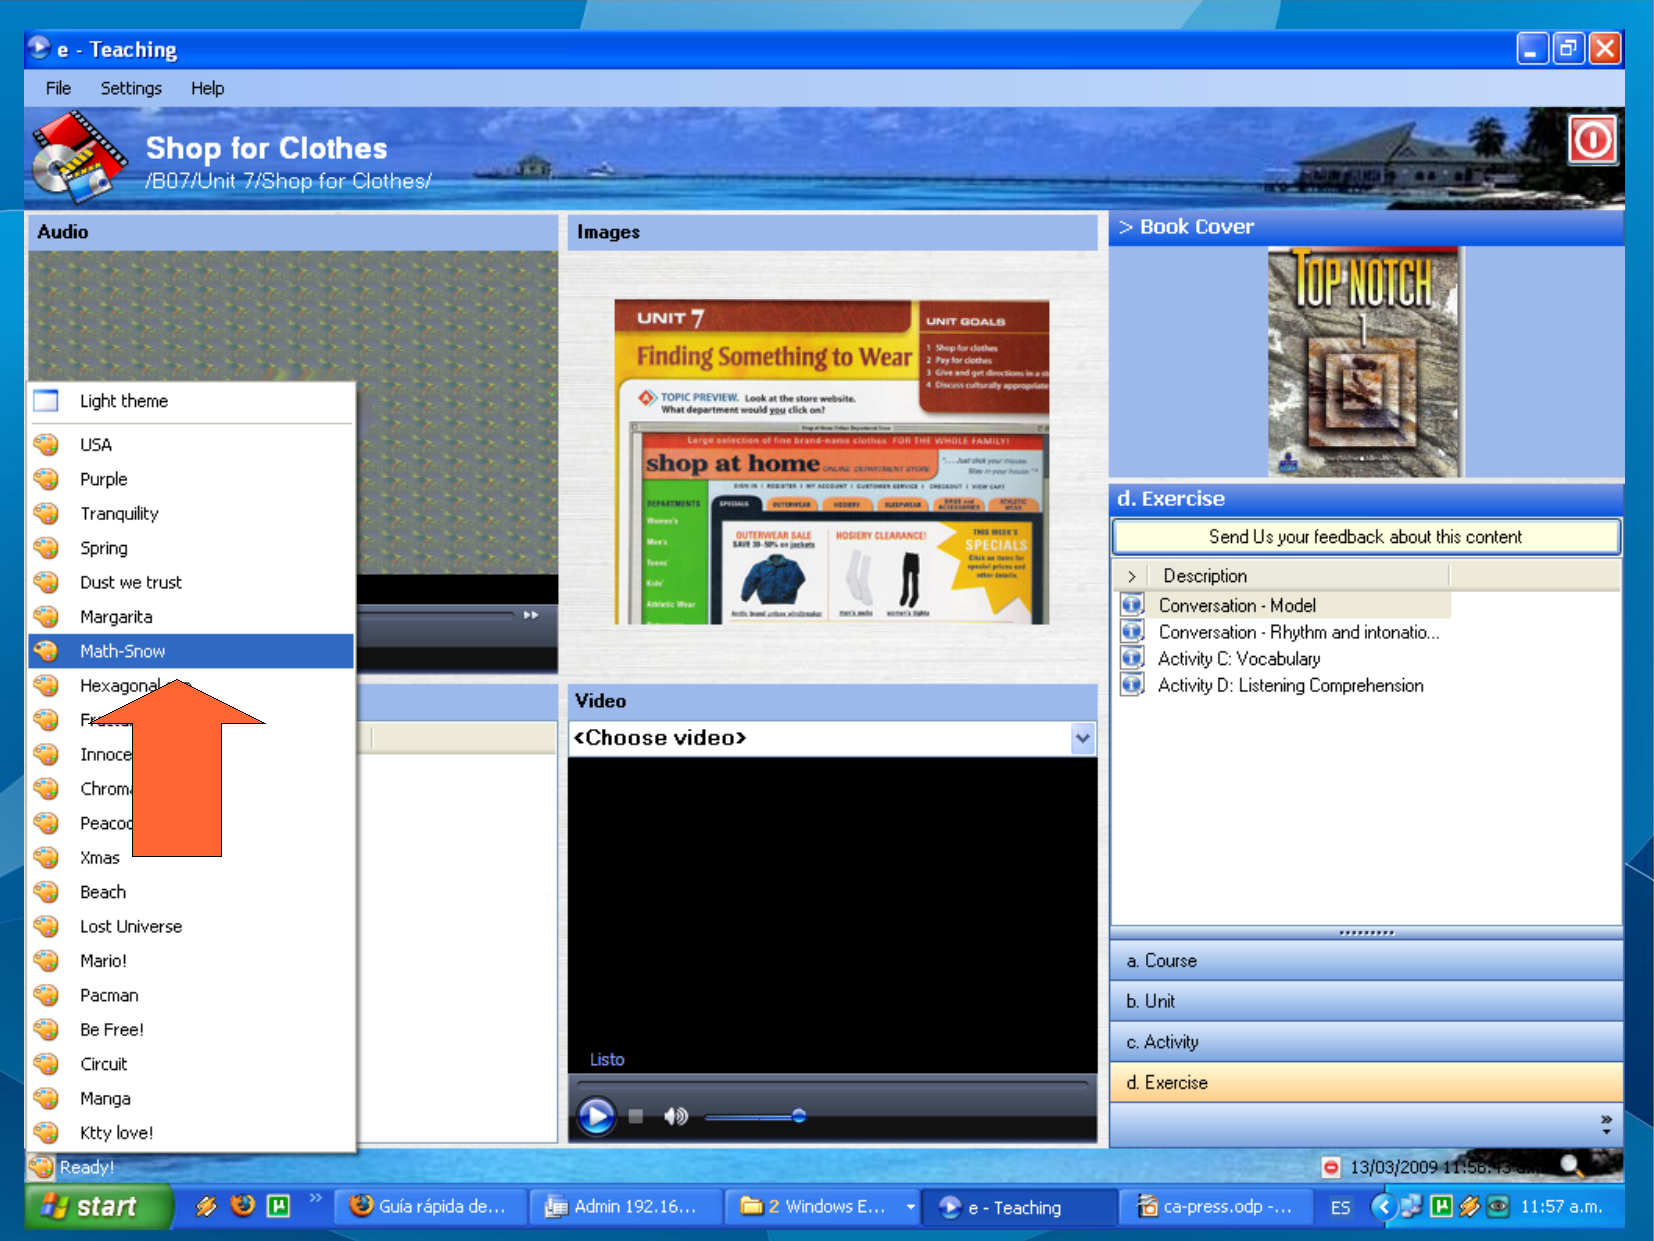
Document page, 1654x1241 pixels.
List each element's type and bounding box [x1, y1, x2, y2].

text_box [88, 679, 266, 857]
picture [0, 0, 1654, 1241]
